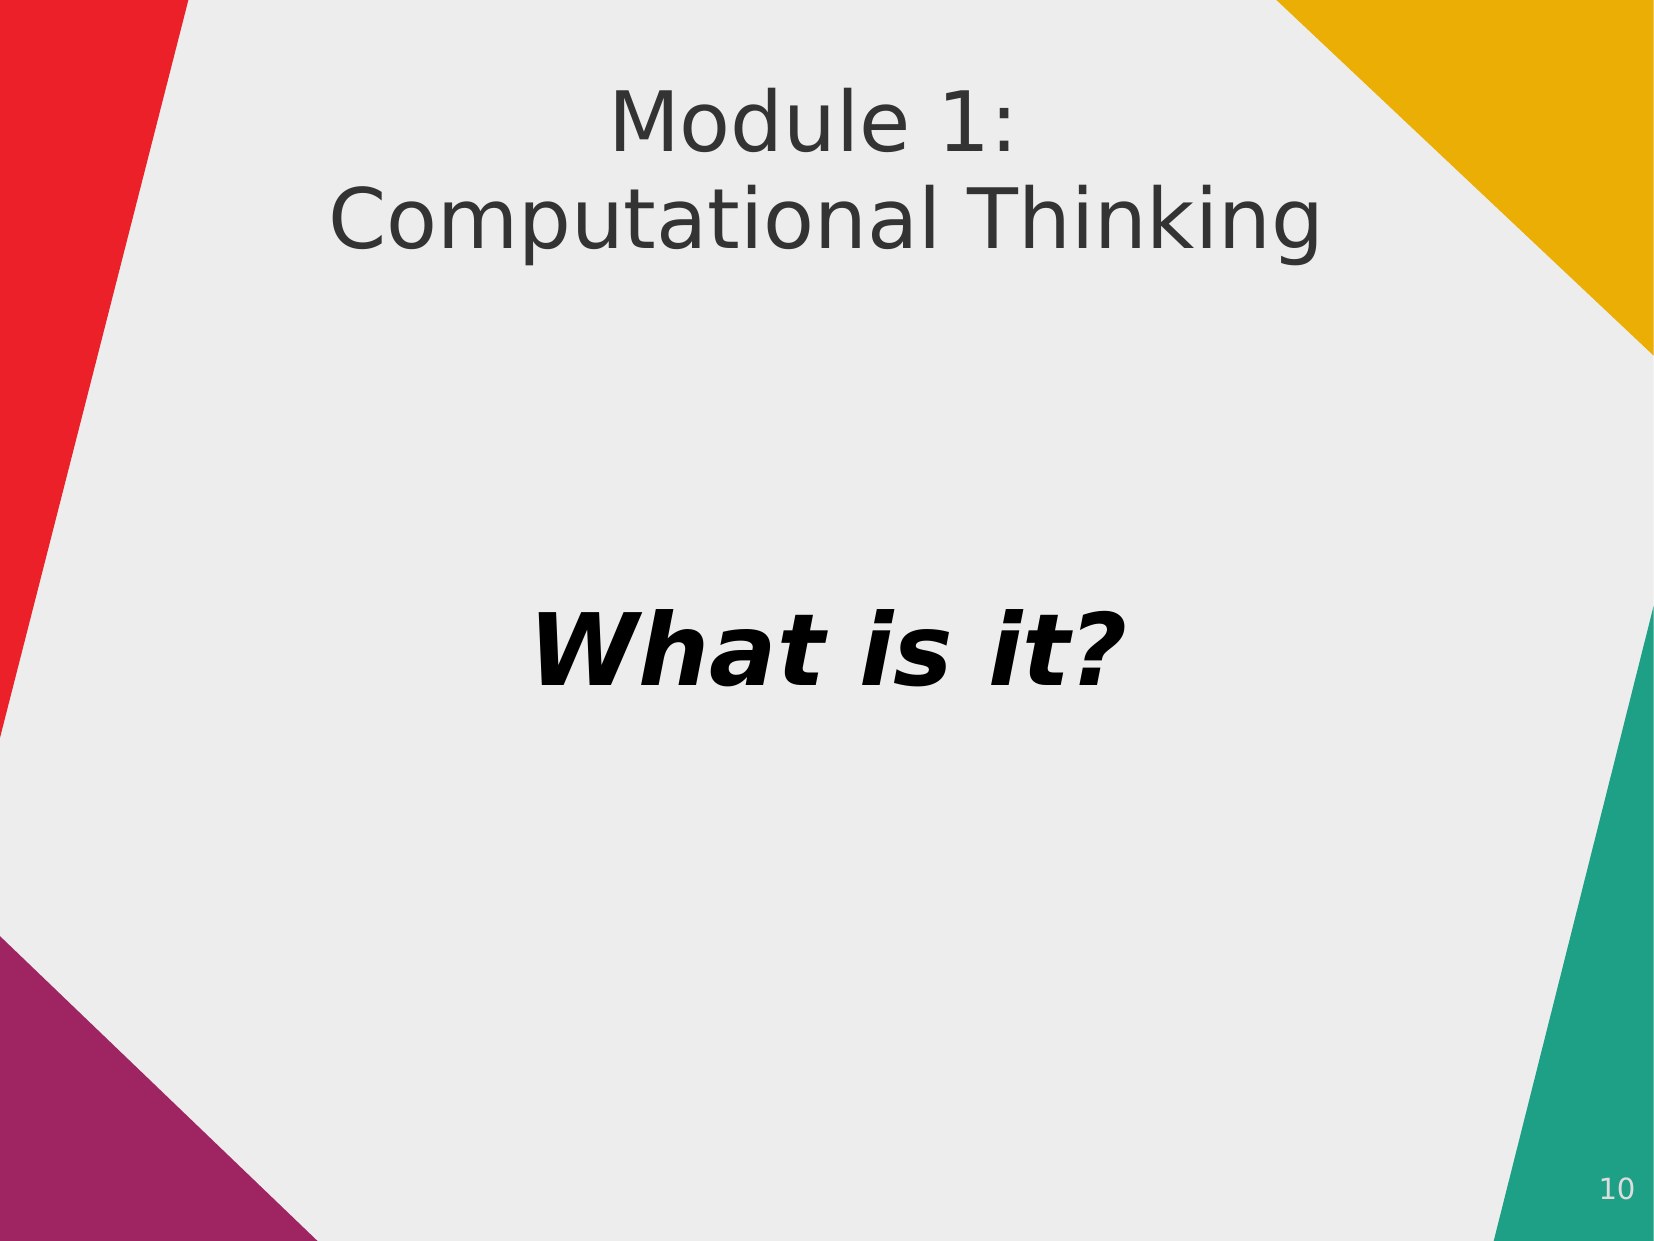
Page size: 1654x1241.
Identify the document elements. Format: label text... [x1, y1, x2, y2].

title Module 1: Computational Thinking [114, 73, 1539, 271]
text_box What is it? [513, 585, 1156, 717]
